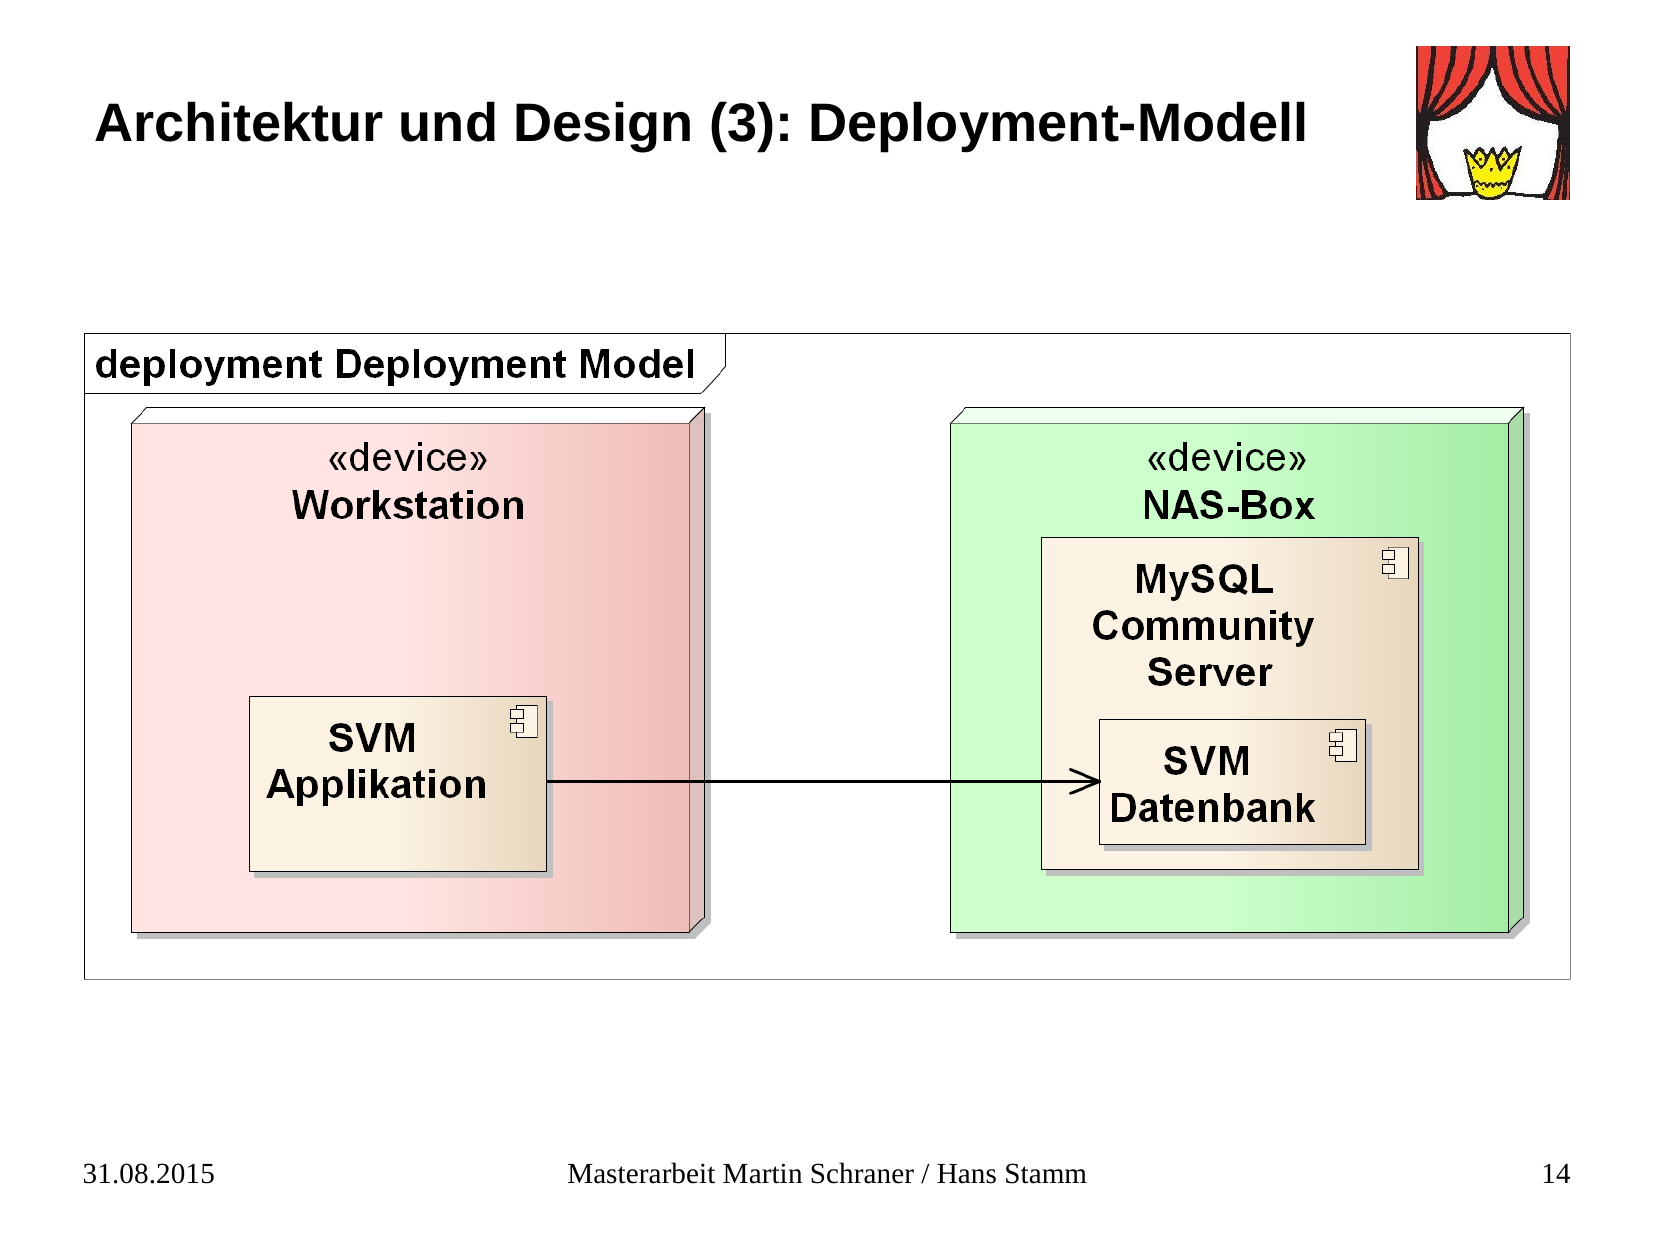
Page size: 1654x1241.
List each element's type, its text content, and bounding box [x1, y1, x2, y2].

picture [1416, 46, 1570, 200]
picture [82, 331, 1571, 980]
title Architektur und Design (3): Deployment-Modell [94, 53, 1347, 193]
